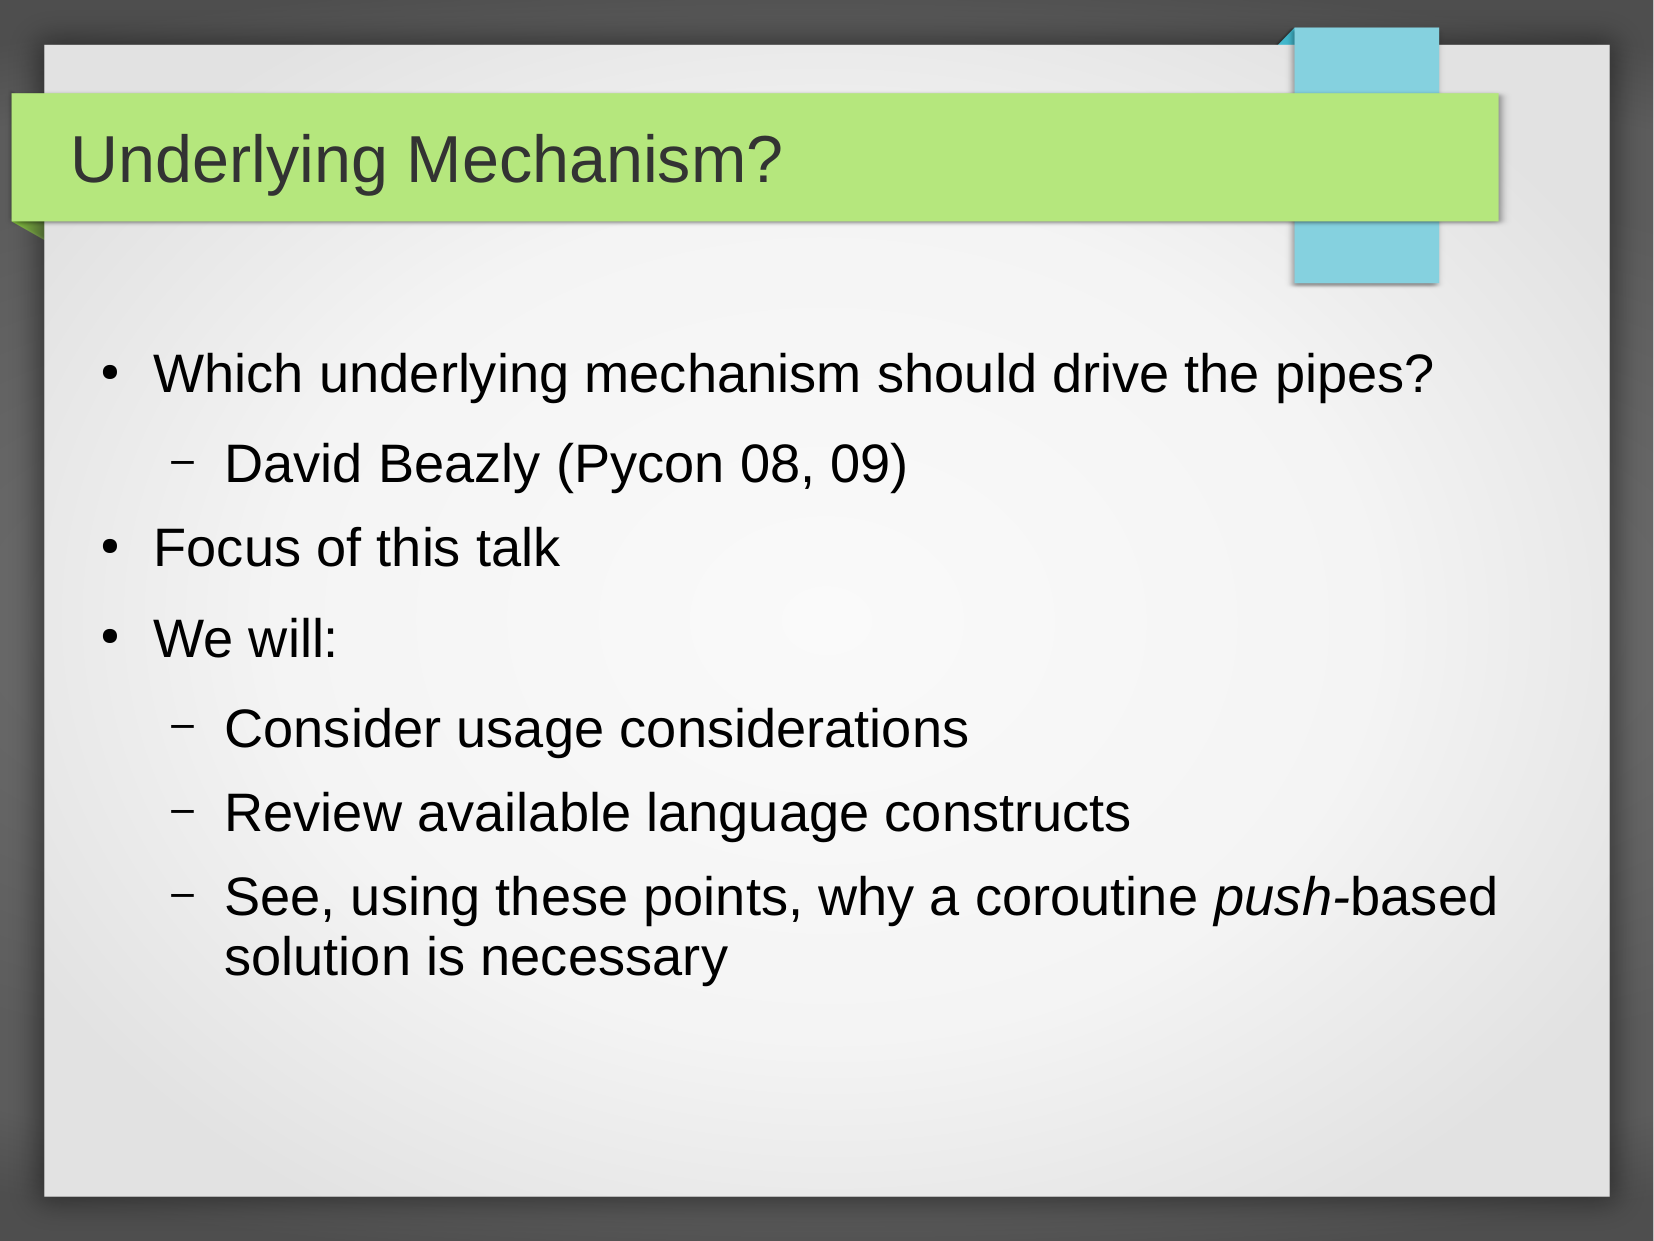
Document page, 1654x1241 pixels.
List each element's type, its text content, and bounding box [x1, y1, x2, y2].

title Underlying Mechanism? [70, 106, 1229, 213]
picture [0, 0, 1654, 1241]
list Which underlying mechanism should drive the pipes? David Beazly (Pycon 08, 09) Focus of this talk We will: Consider usage considerations Review available language constructs See, using these points, why a coroutine push-based solution is necessary [82, 343, 1538, 1063]
